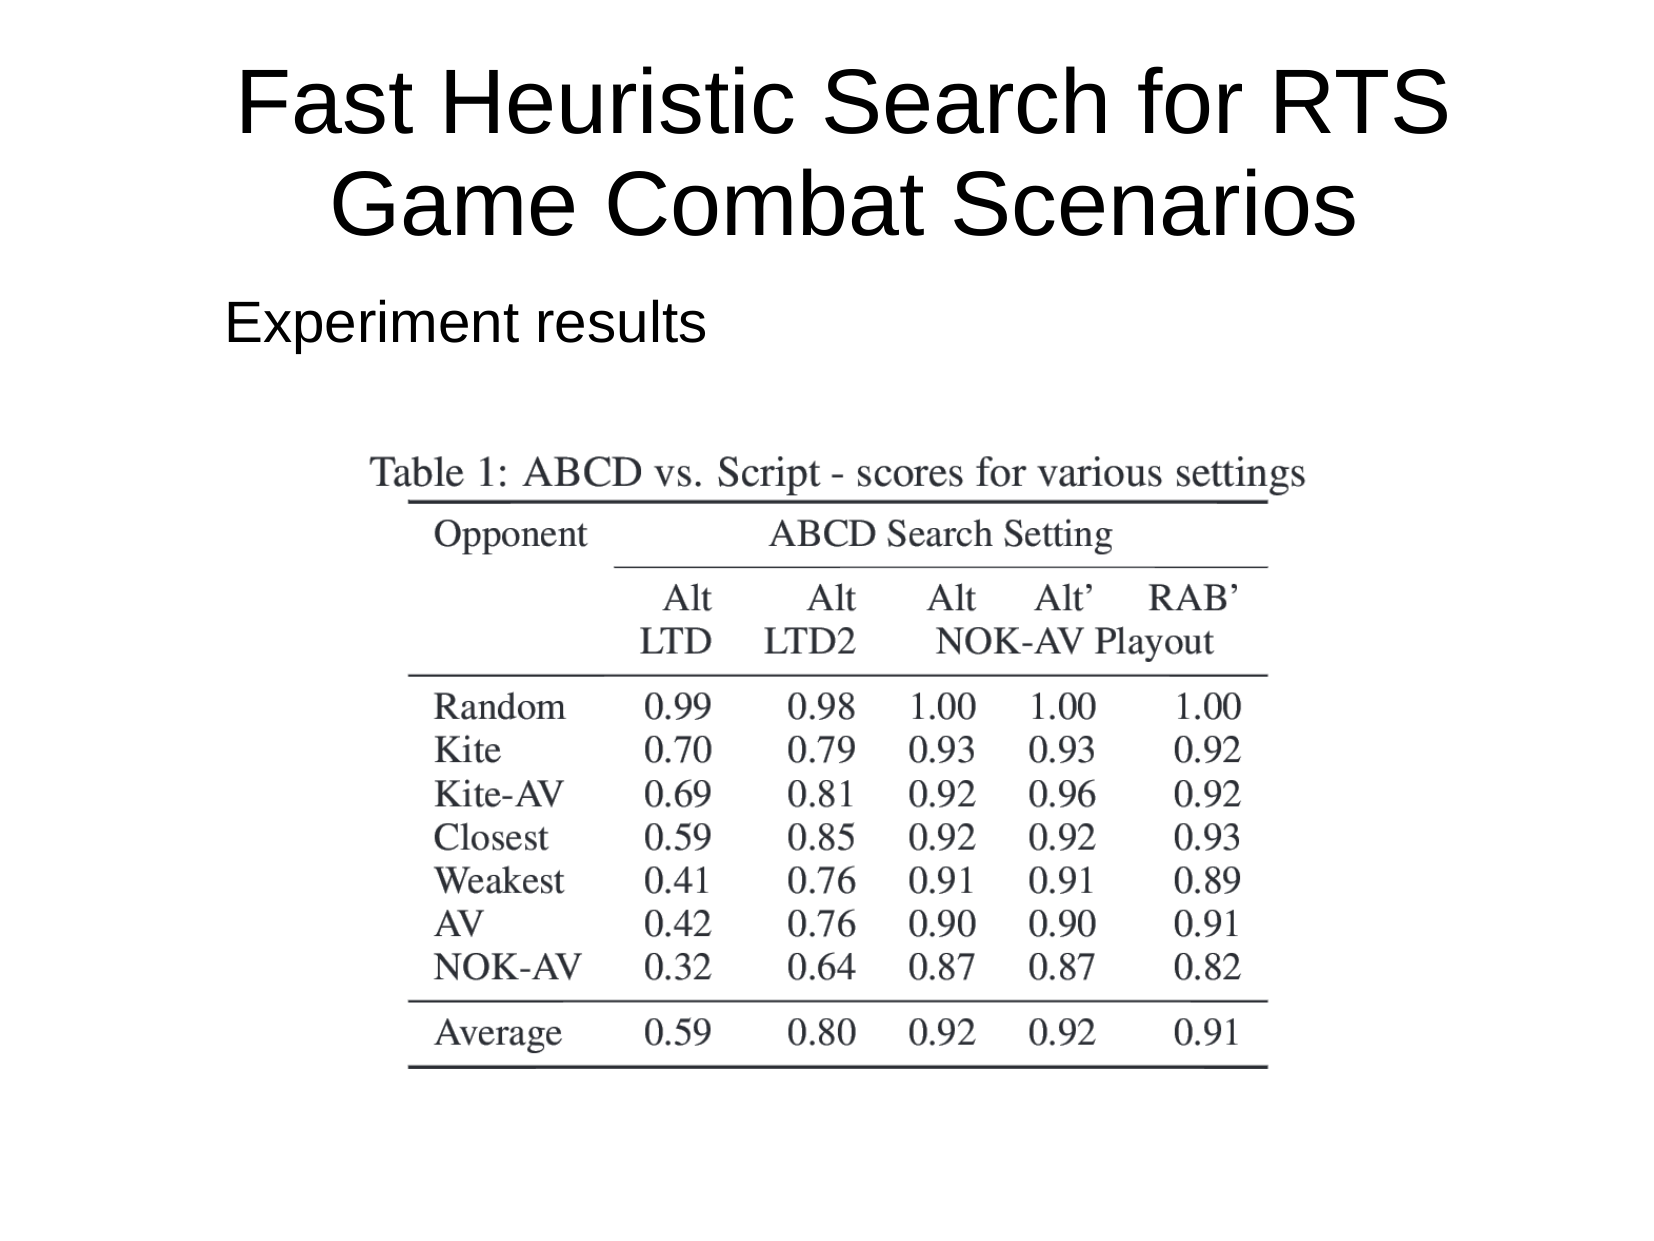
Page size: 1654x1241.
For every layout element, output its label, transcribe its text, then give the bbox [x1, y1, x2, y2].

picture [360, 449, 1318, 1089]
list Experiment results [82, 290, 1571, 1010]
title Fast Heuristic Search for RTS Game Combat Scenarios [82, 49, 1571, 257]
